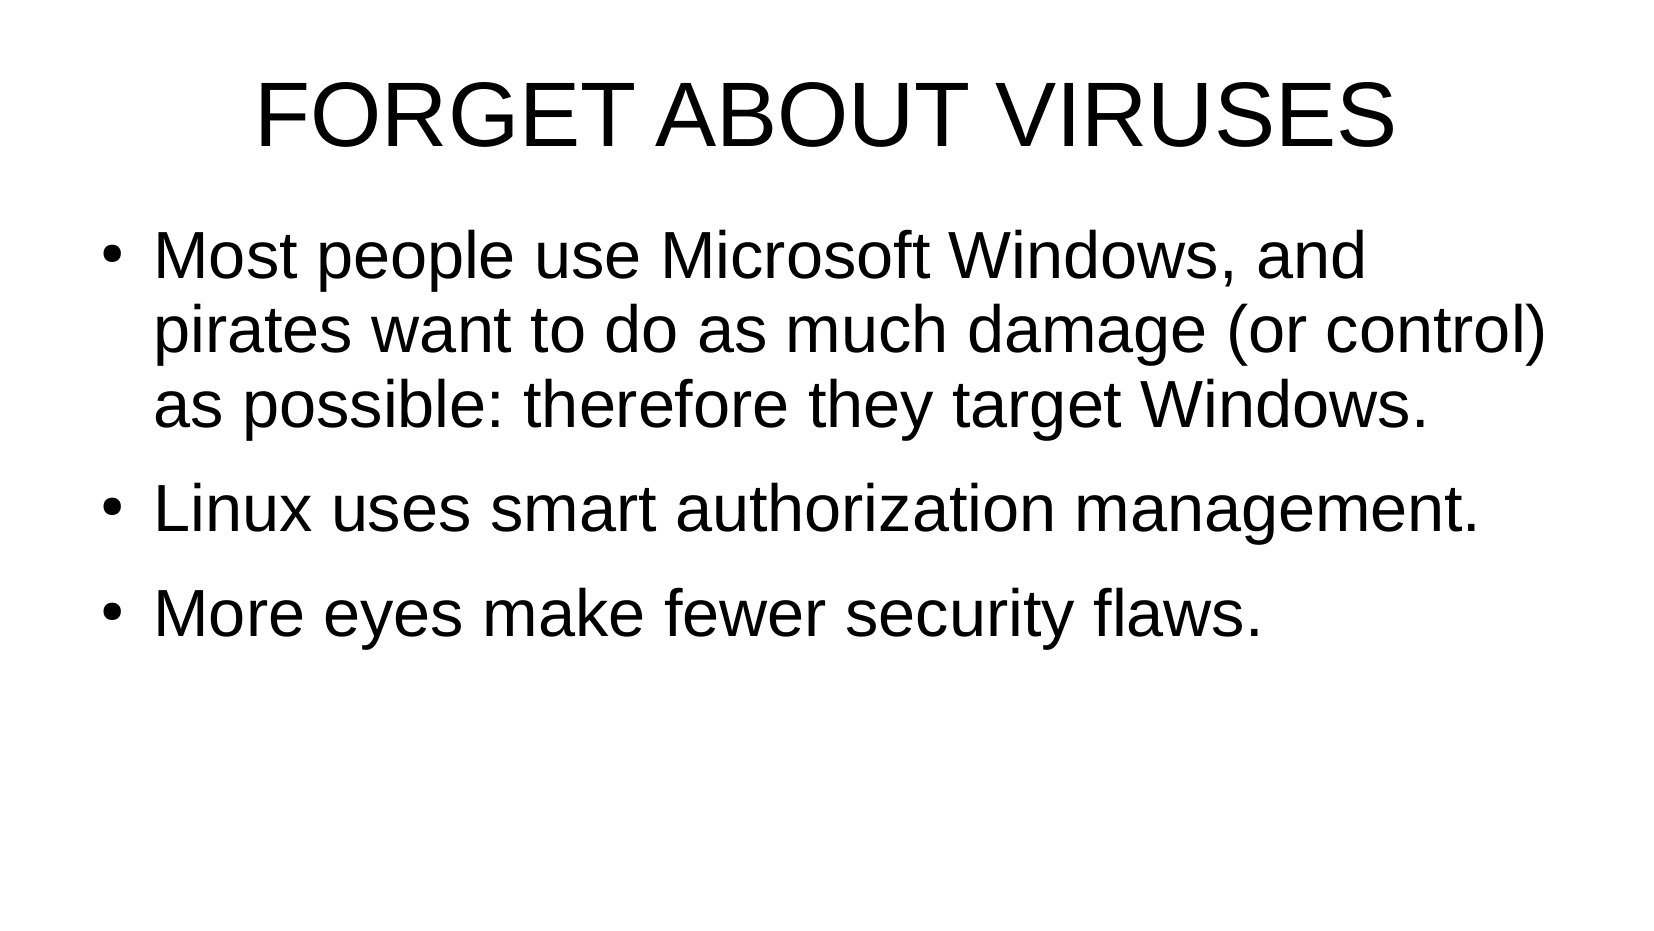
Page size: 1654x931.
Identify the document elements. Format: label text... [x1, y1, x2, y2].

title FORGET ABOUT VIRUSES [82, 37, 1571, 193]
list Most people use Microsoft Windows, and pirates want to do as much damage (or control) as possible: therefore they target Windows. Linux uses smart authorization management. More eyes make fewer security flaws. [82, 217, 1571, 758]
